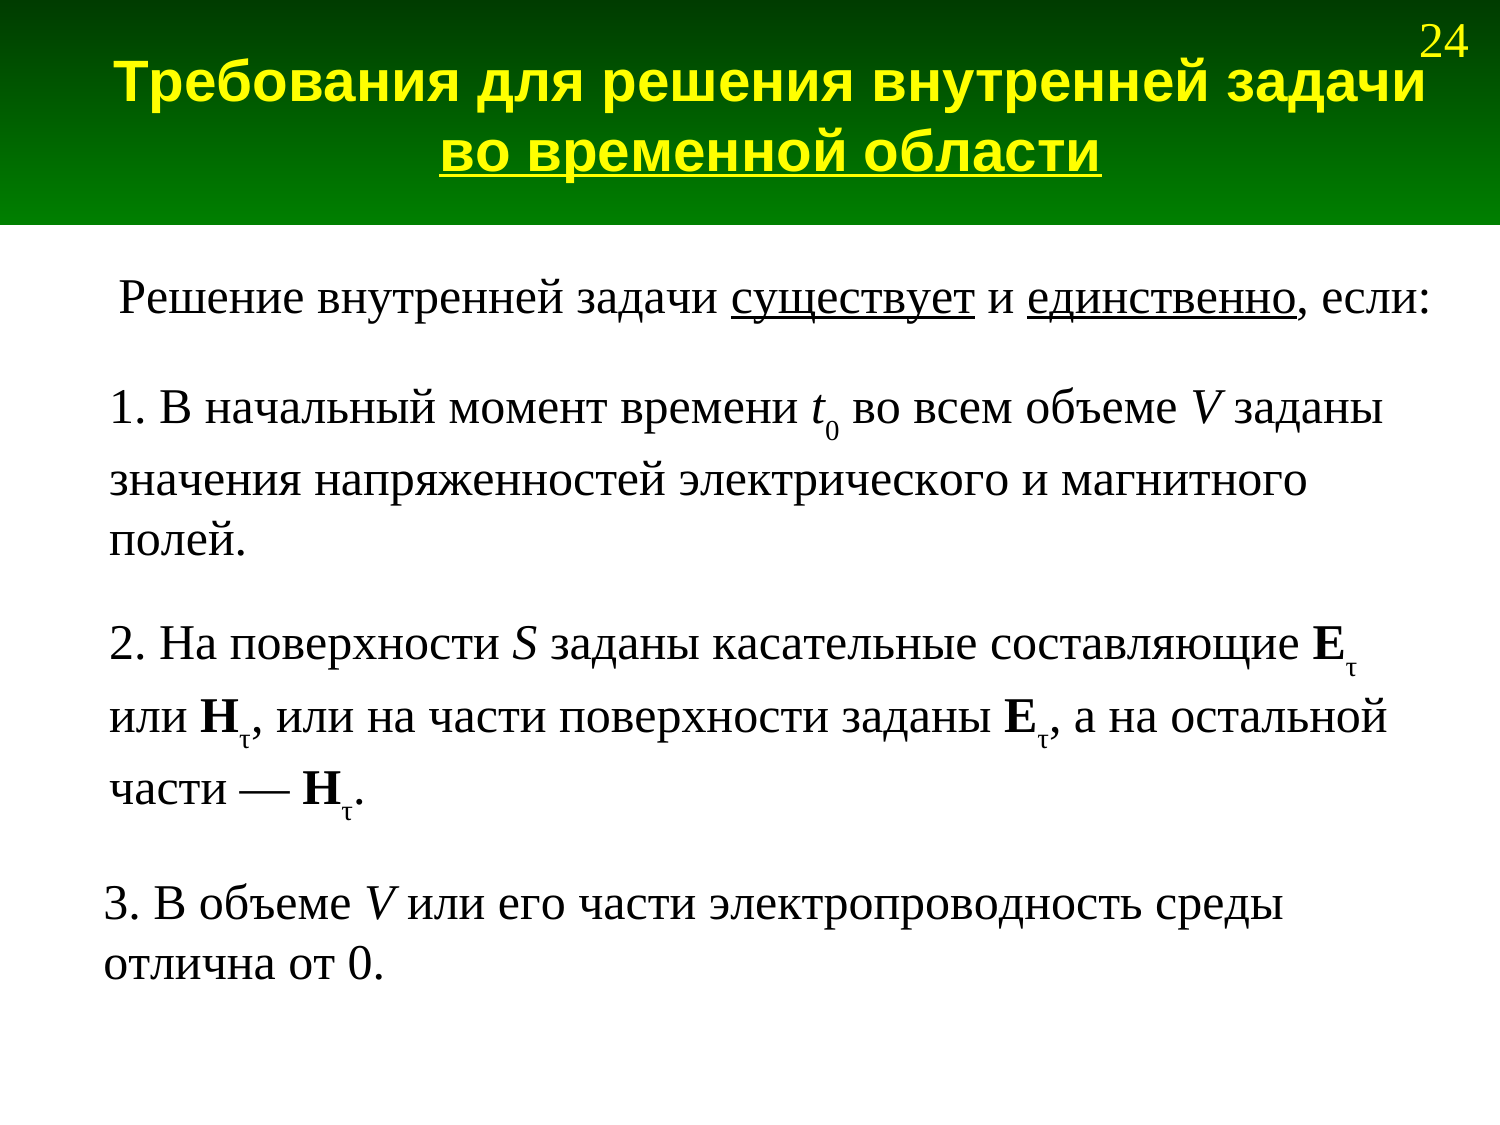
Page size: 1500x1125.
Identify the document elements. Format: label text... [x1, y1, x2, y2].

title Требования для решения внутренней задачи во временной области [88, 18, 1453, 207]
text_box 2. На поверхности S заданы касательные составляющие Eτ или Hτ, или на части поверхности заданы Eτ, а на остальной части — Hτ. [94, 602, 1453, 835]
text_box 1. В начальный момент времени t0 во всем объеме V заданы значения напряженностей электрического и магнитного полей. [94, 366, 1453, 574]
text_box 3. В объеме V или его части электропроводность среды отлична от 0. [88, 862, 1447, 998]
text_box Решение внутренней задачи существует и единственно, если: [103, 255, 1447, 331]
